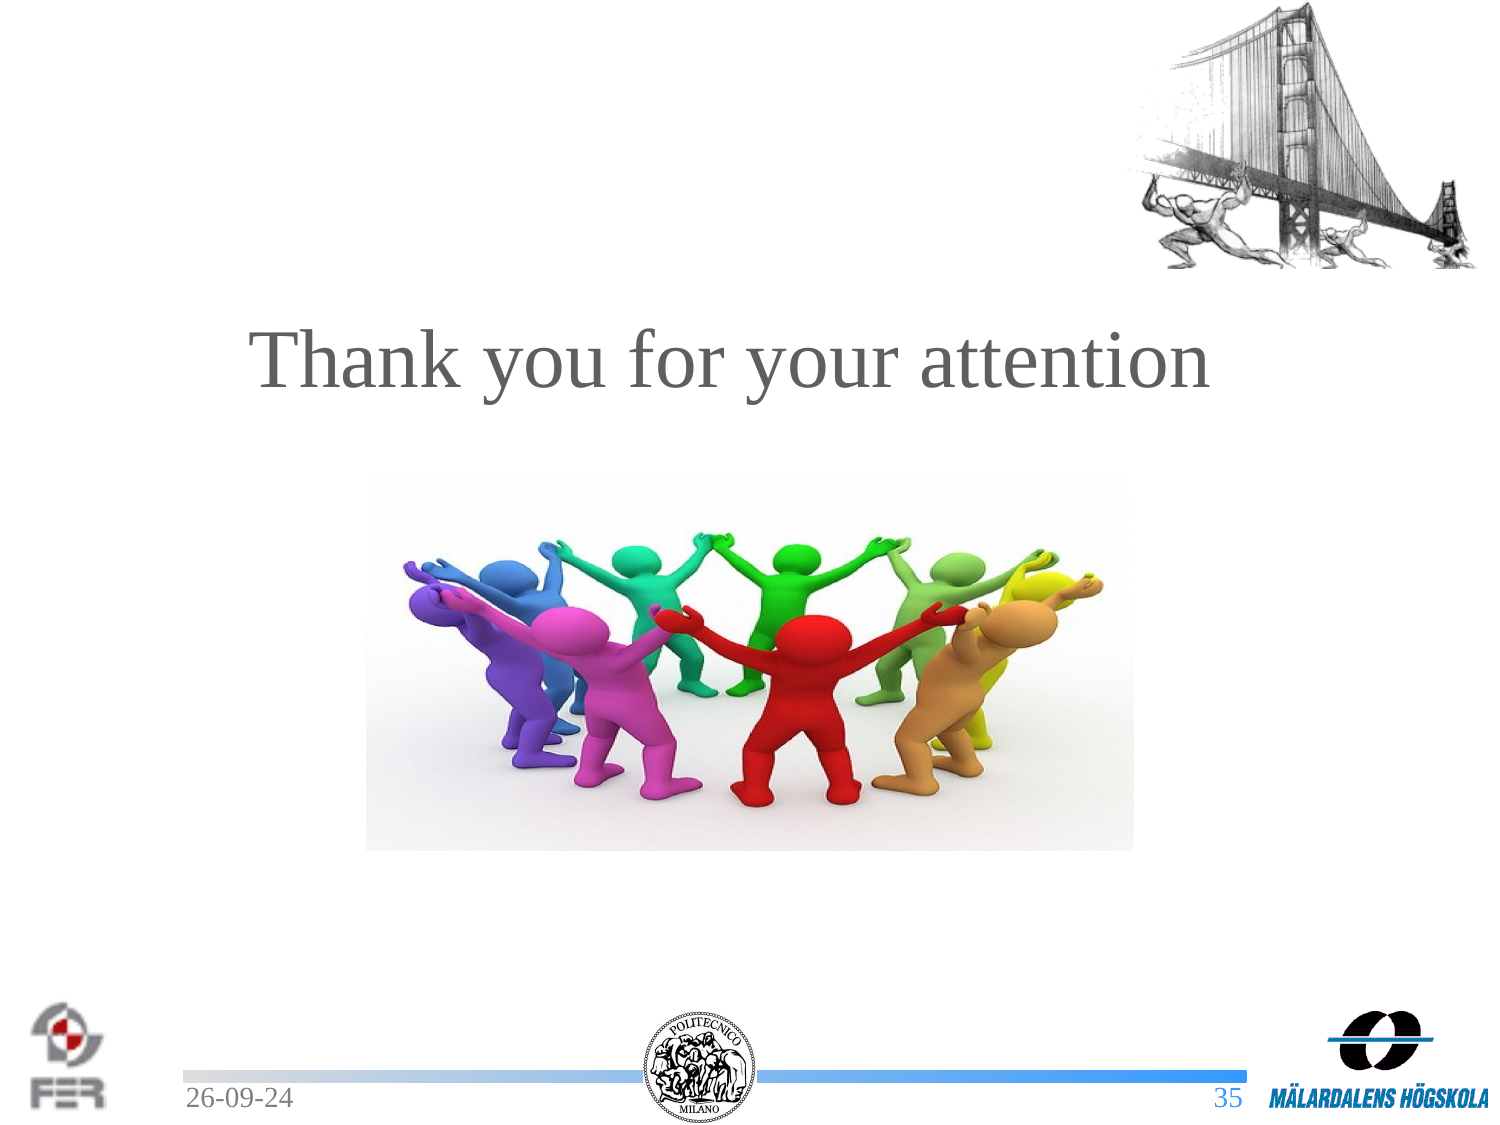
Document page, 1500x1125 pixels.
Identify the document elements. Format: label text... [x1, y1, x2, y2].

picture [1269, 1011, 1488, 1108]
picture [643, 1011, 757, 1123]
picture [1122, 0, 1477, 269]
text_box 13-12-02 [171, 1070, 396, 1114]
text_box <numero> [1186, 1070, 1258, 1114]
picture [29, 987, 107, 1125]
title Thank you for your attention [55, 259, 1406, 448]
picture [366, 472, 1134, 851]
picture [1435, 1096, 1441, 1104]
picture [1454, 1091, 1459, 1108]
picture [1368, 1093, 1374, 1104]
